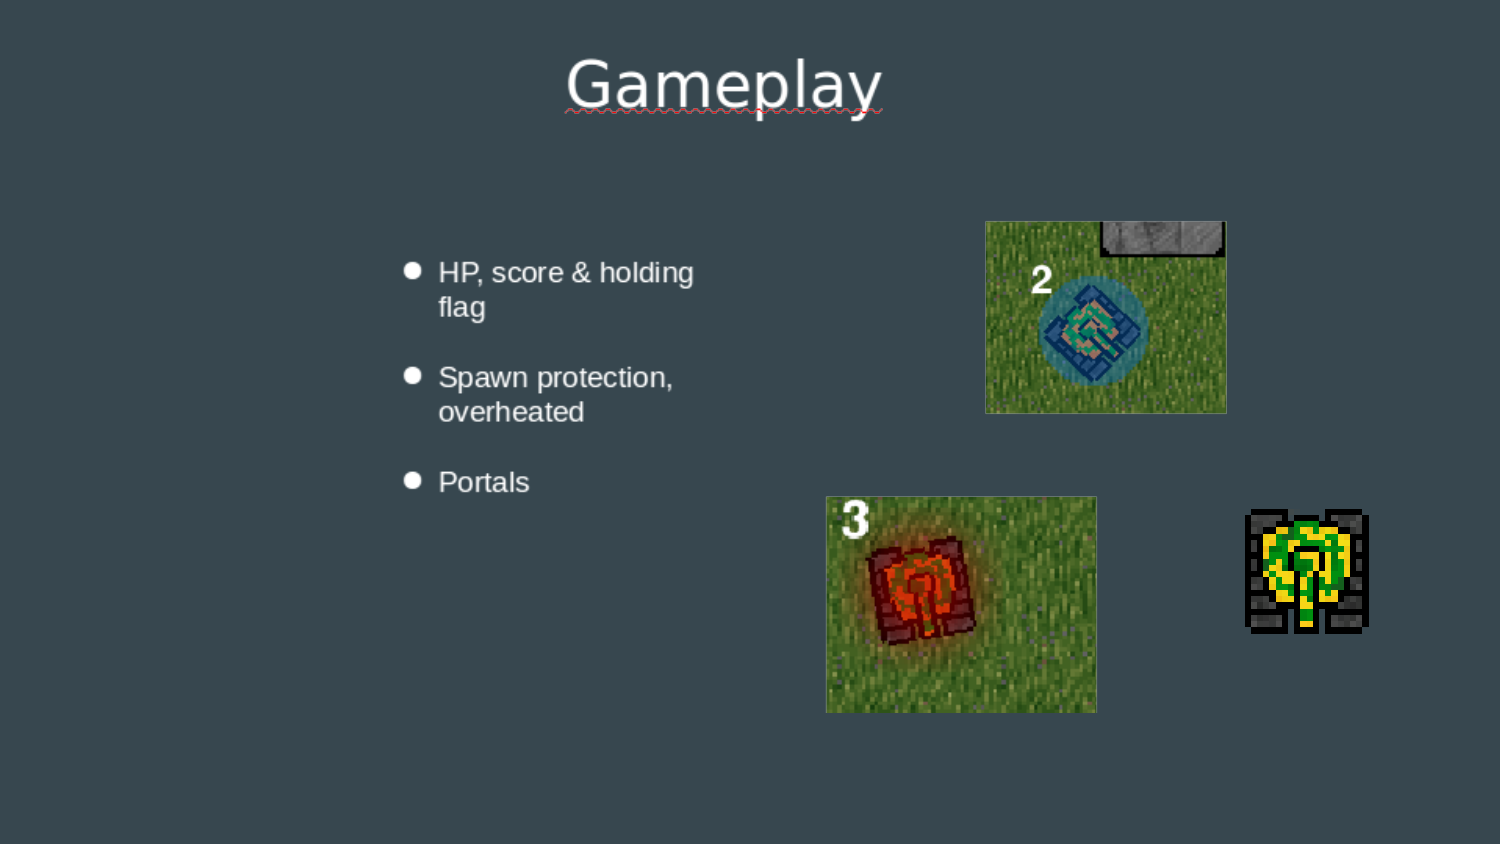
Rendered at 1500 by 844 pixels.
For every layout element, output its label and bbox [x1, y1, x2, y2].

picture [24, 29, 1424, 713]
